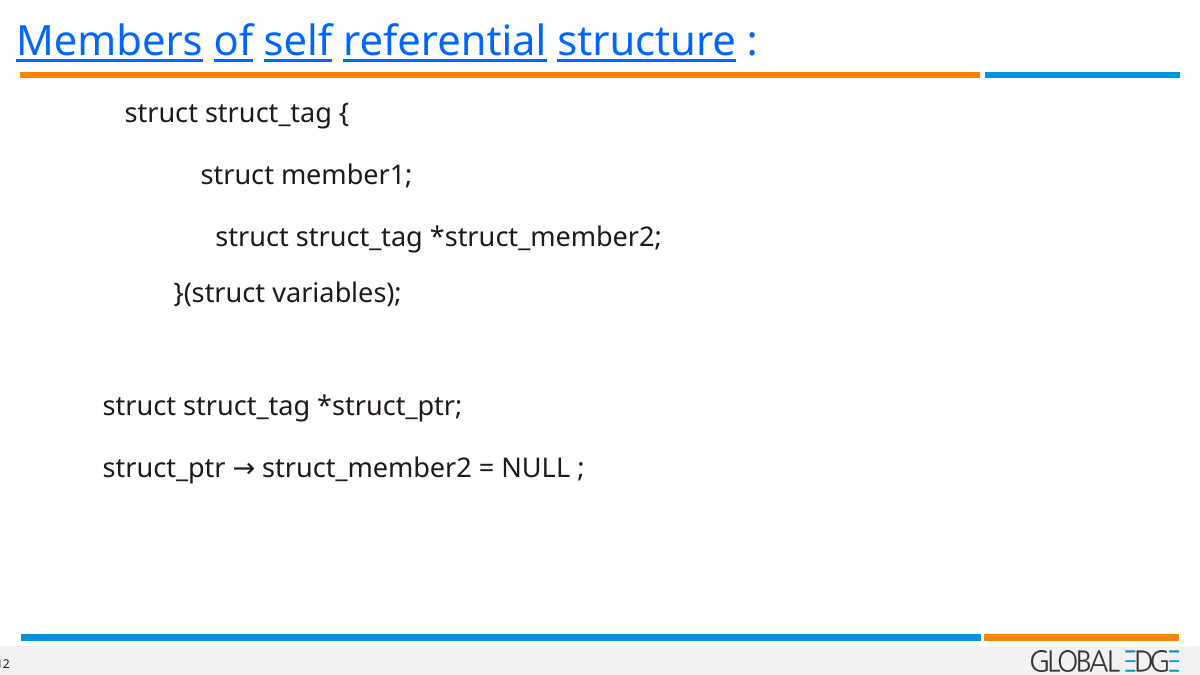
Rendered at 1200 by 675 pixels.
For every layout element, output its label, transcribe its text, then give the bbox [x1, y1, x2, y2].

title Members of self referential structure : [4, 12, 1080, 66]
list struct struct_tag { struct member1; struct struct_tag *struct_member2; }(struct variables); struct struct_tag *struct_ptr; struct_ptr → struct_member2 = NULL ; [20, 87, 1179, 628]
picture [1031, 650, 1179, 672]
